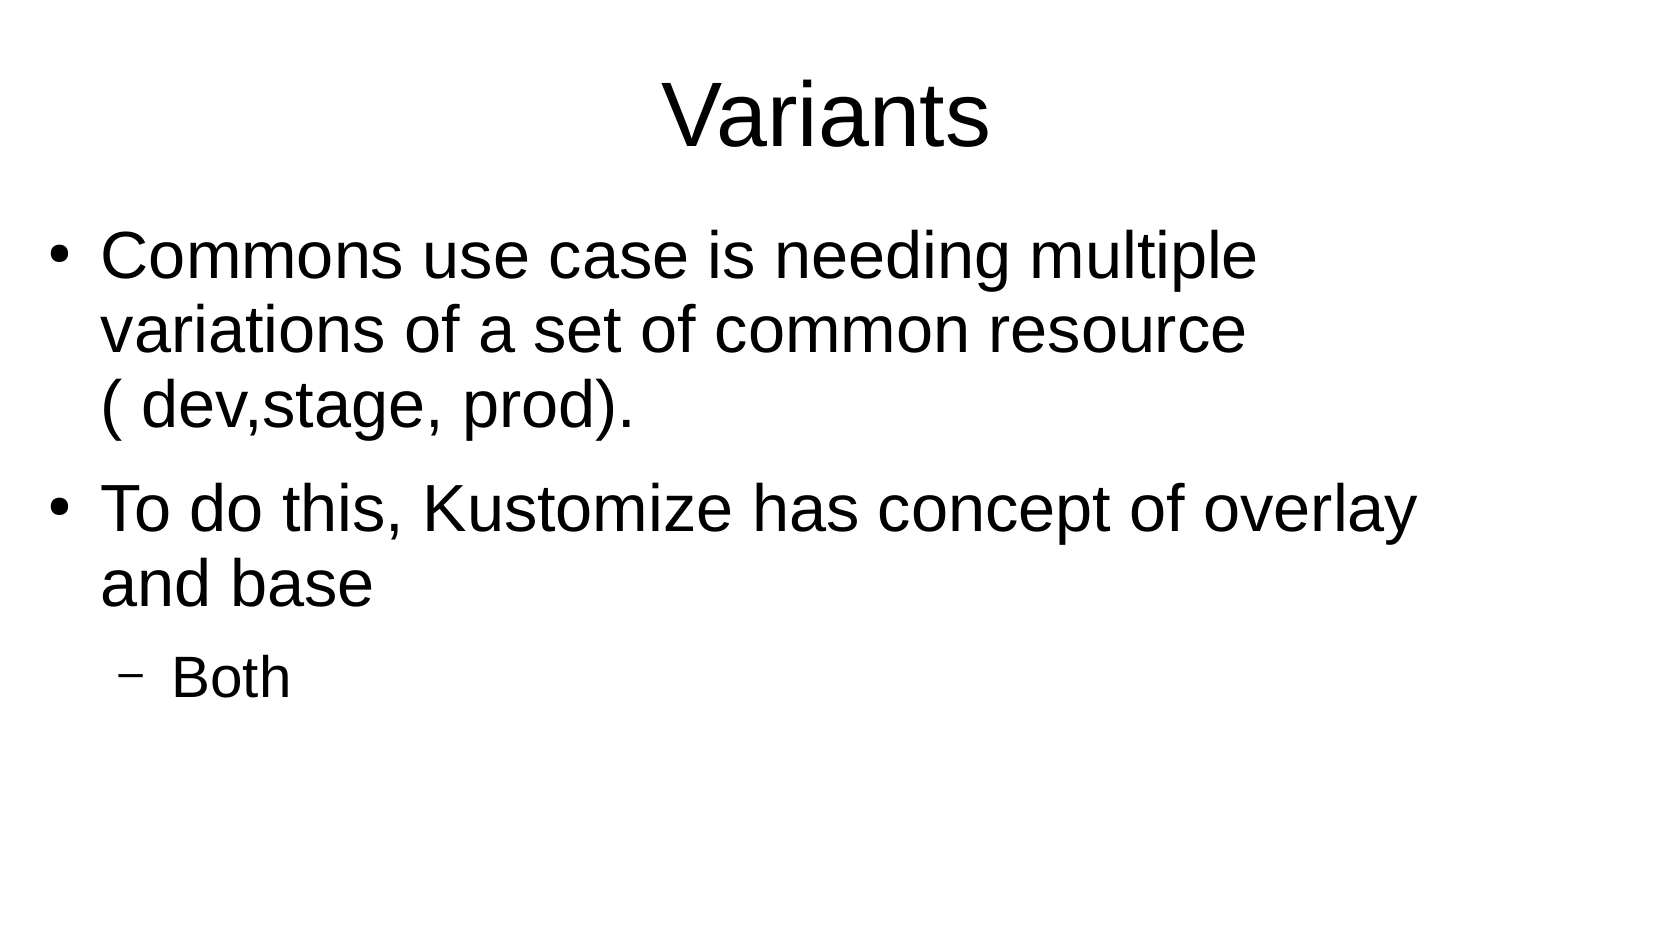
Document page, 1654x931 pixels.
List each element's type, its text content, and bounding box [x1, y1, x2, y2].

title Variants [82, 37, 1571, 193]
list Commons use case is needing multiple variations of a set of common resource ( dev,stage, prod). To do this, Kustomize has concept of overlay and base Both [30, 217, 1534, 901]
